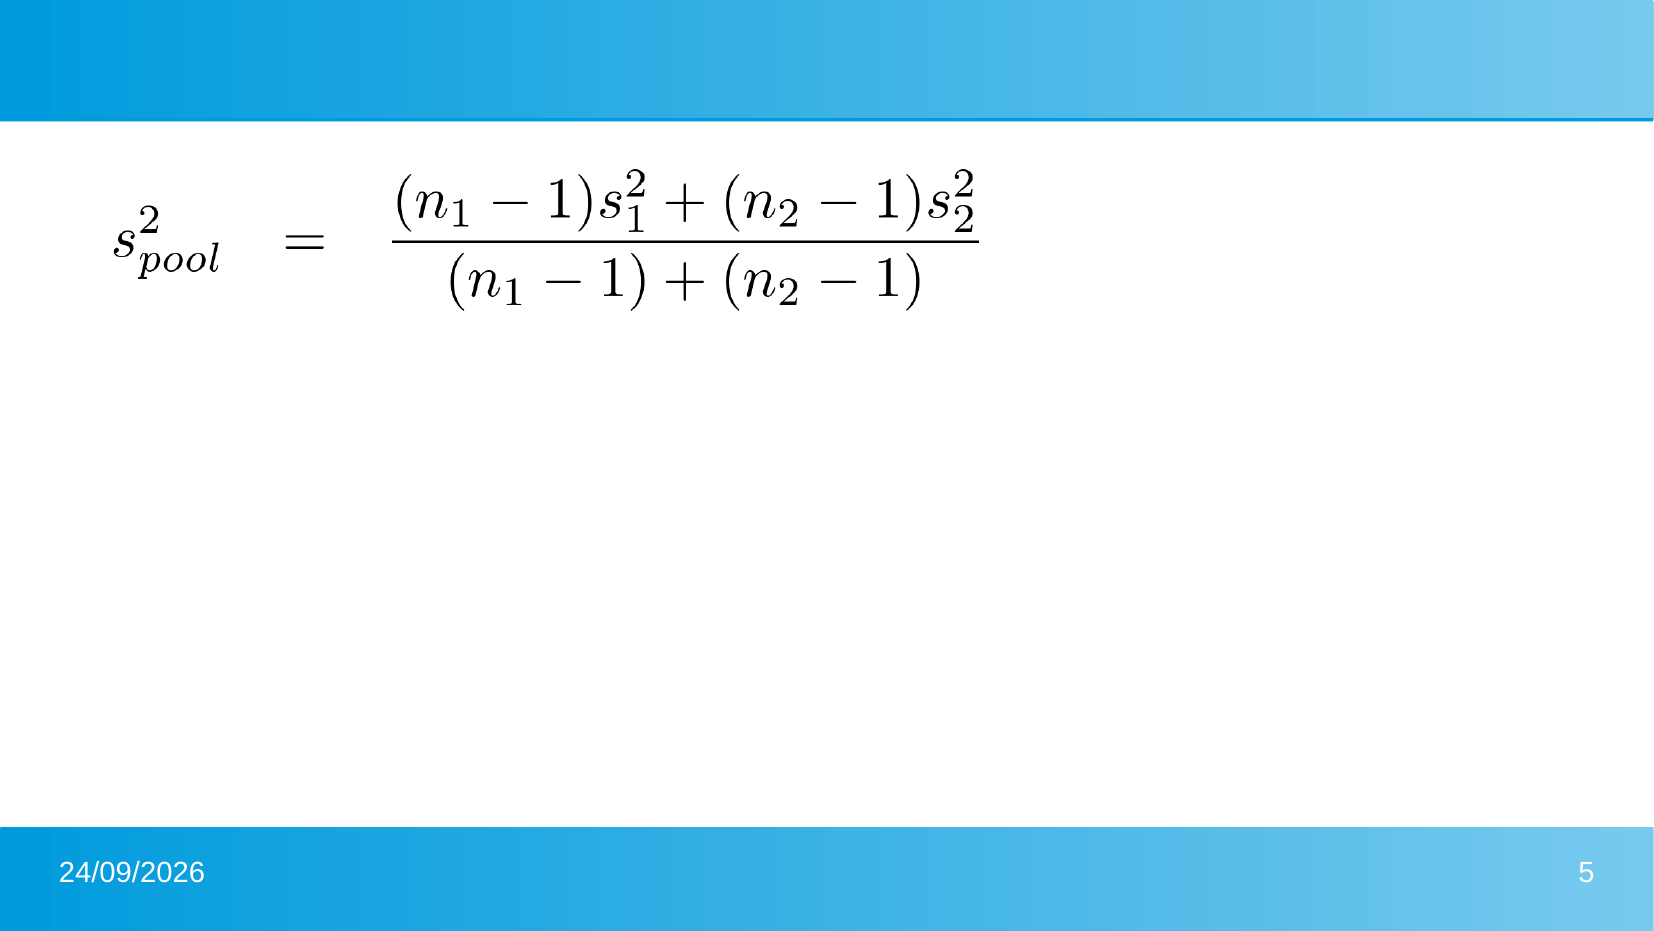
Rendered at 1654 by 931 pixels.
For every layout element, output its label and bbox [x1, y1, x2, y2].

picture [113, 169, 1540, 370]
